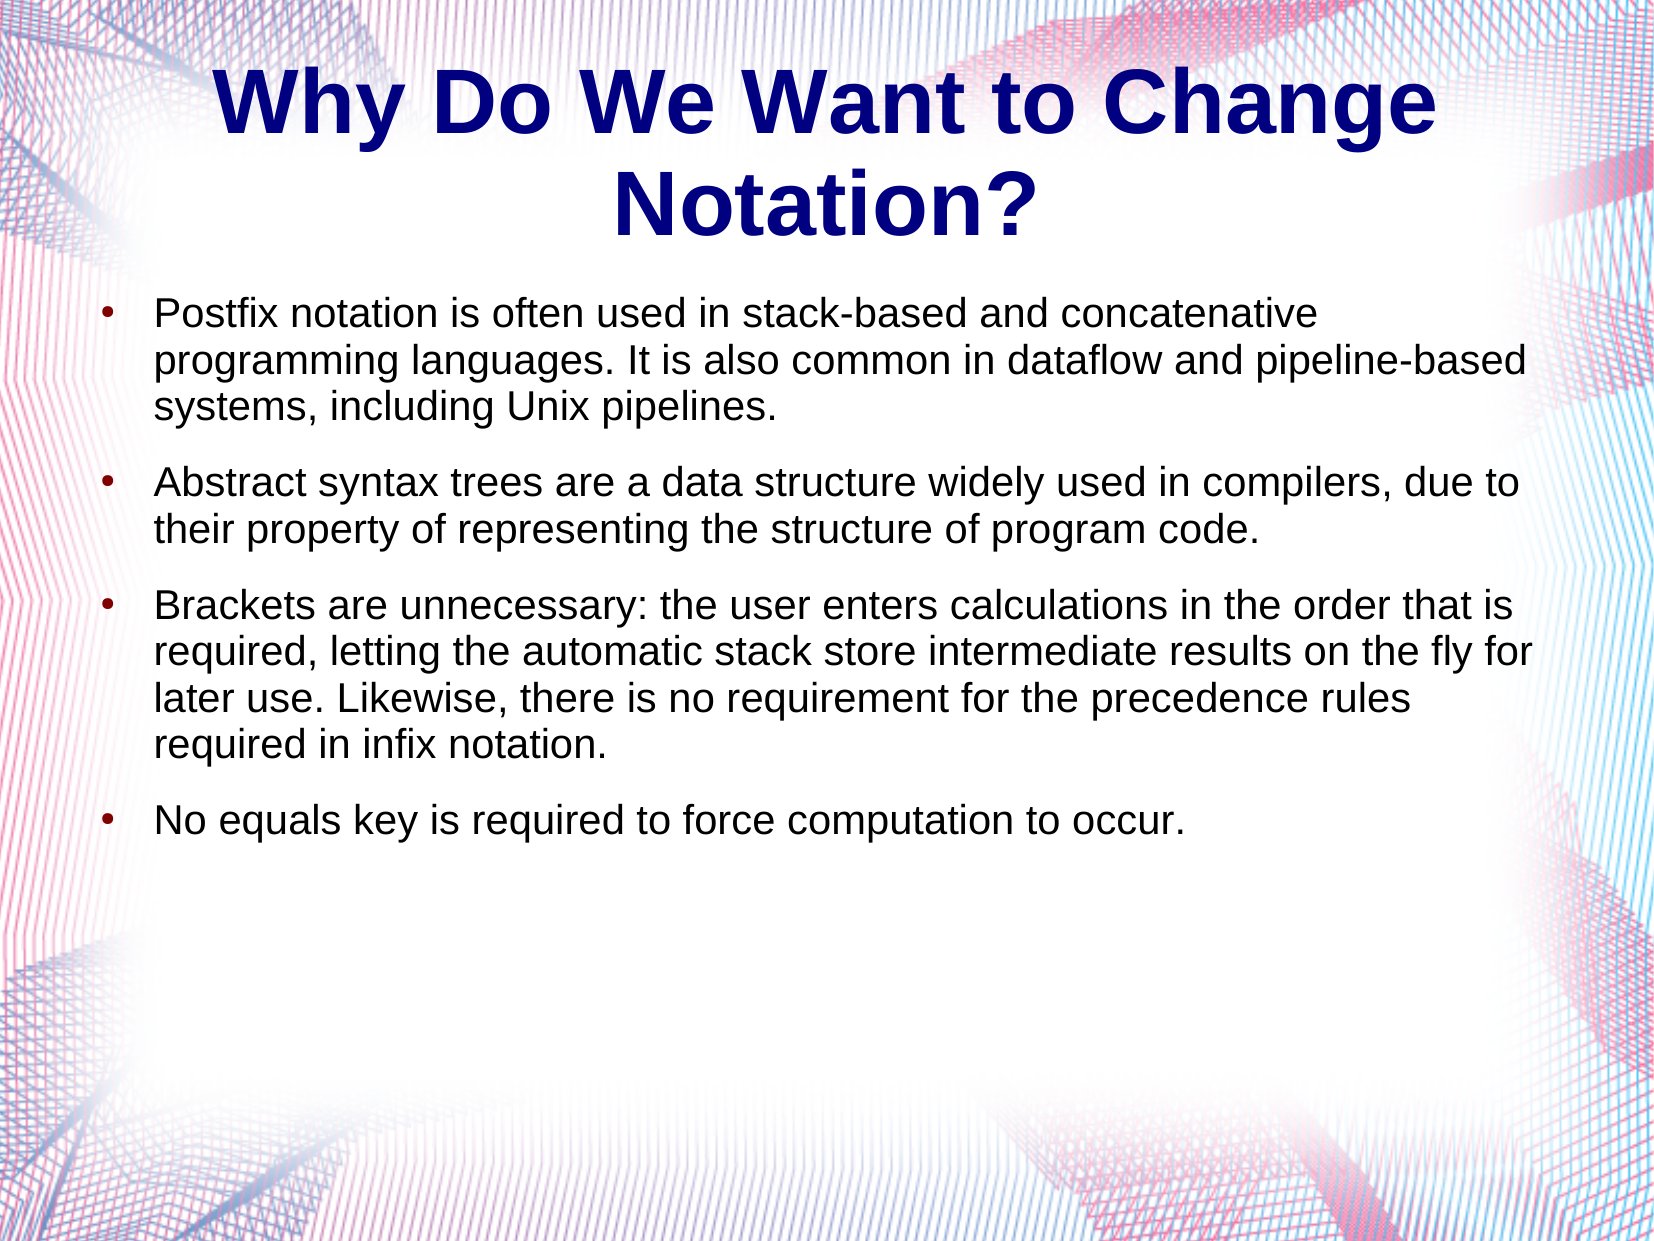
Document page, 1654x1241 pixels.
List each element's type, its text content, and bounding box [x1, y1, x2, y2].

title Why Do We Want to Change Notation? [82, 49, 1571, 257]
picture [0, 0, 1654, 1241]
list Postfix notation is often used in stack-based and concatenative programming languages. It is also common in dataflow and pipeline-based systems, including Unix pipelines. Abstract syntax trees are a data structure widely used in compilers, due to their property of representing the structure of program code. Brackets are unnecessary: the user enters calculations in the order that is required, letting the automatic stack store intermediate results on the fly for later use. Likewise, there is no requirement for the precedence rules required in infix notation. No equals key is required to force computation to occur. [82, 290, 1571, 1010]
